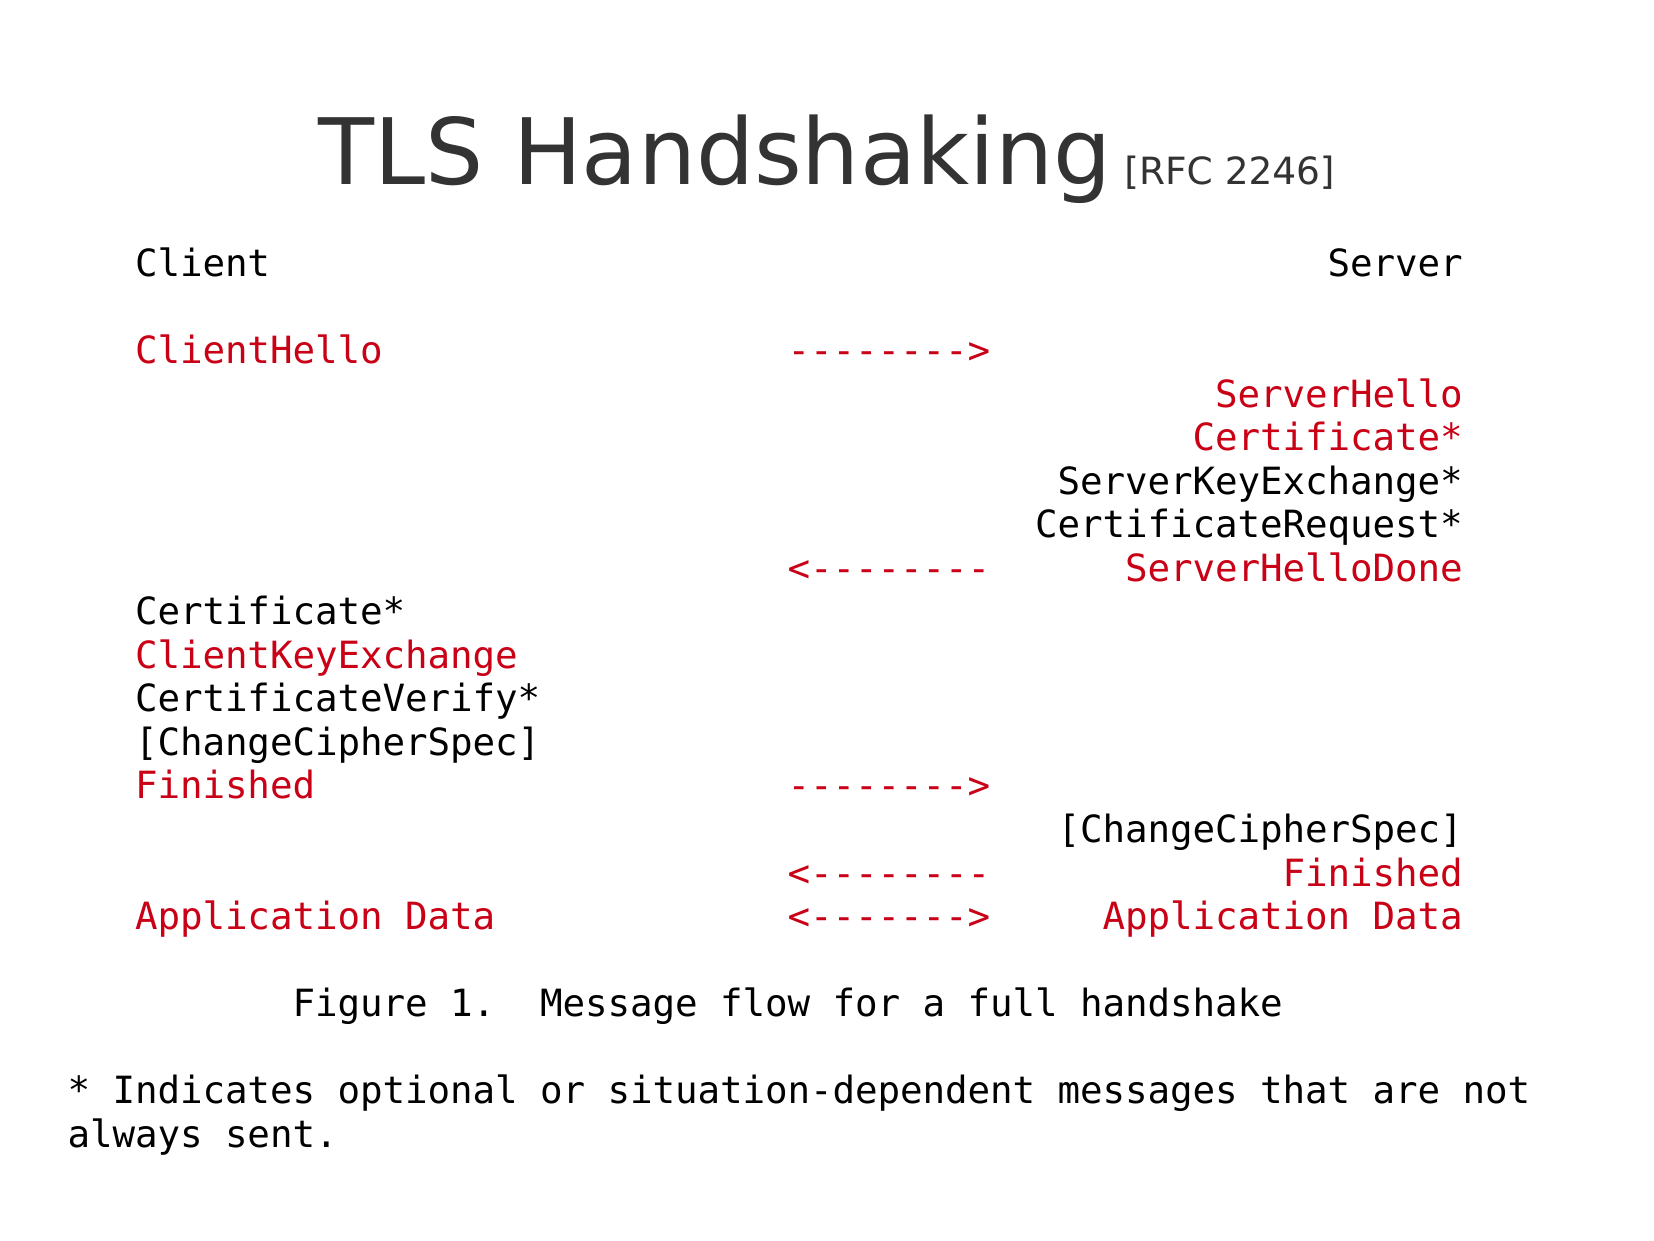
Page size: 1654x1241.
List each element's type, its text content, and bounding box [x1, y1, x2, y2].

subtitle Client Server ClientHello --------> ServerHello Certificate* ServerKeyExchange* CertificateRequest* <-------- ServerHelloDone Certificate* ClientKeyExchange CertificateVerify* [ChangeCipherSpec] Finished --------> [ChangeCipherSpec] <-------- Finished Application Data <-------> Application Data Figure 1. Message flow for a full handshake * Indicates optional or situation-dependent messages that are not always sent. [0, 241, 1654, 1156]
title TLS Handshaking [RFC 2246] [82, 49, 1571, 241]
